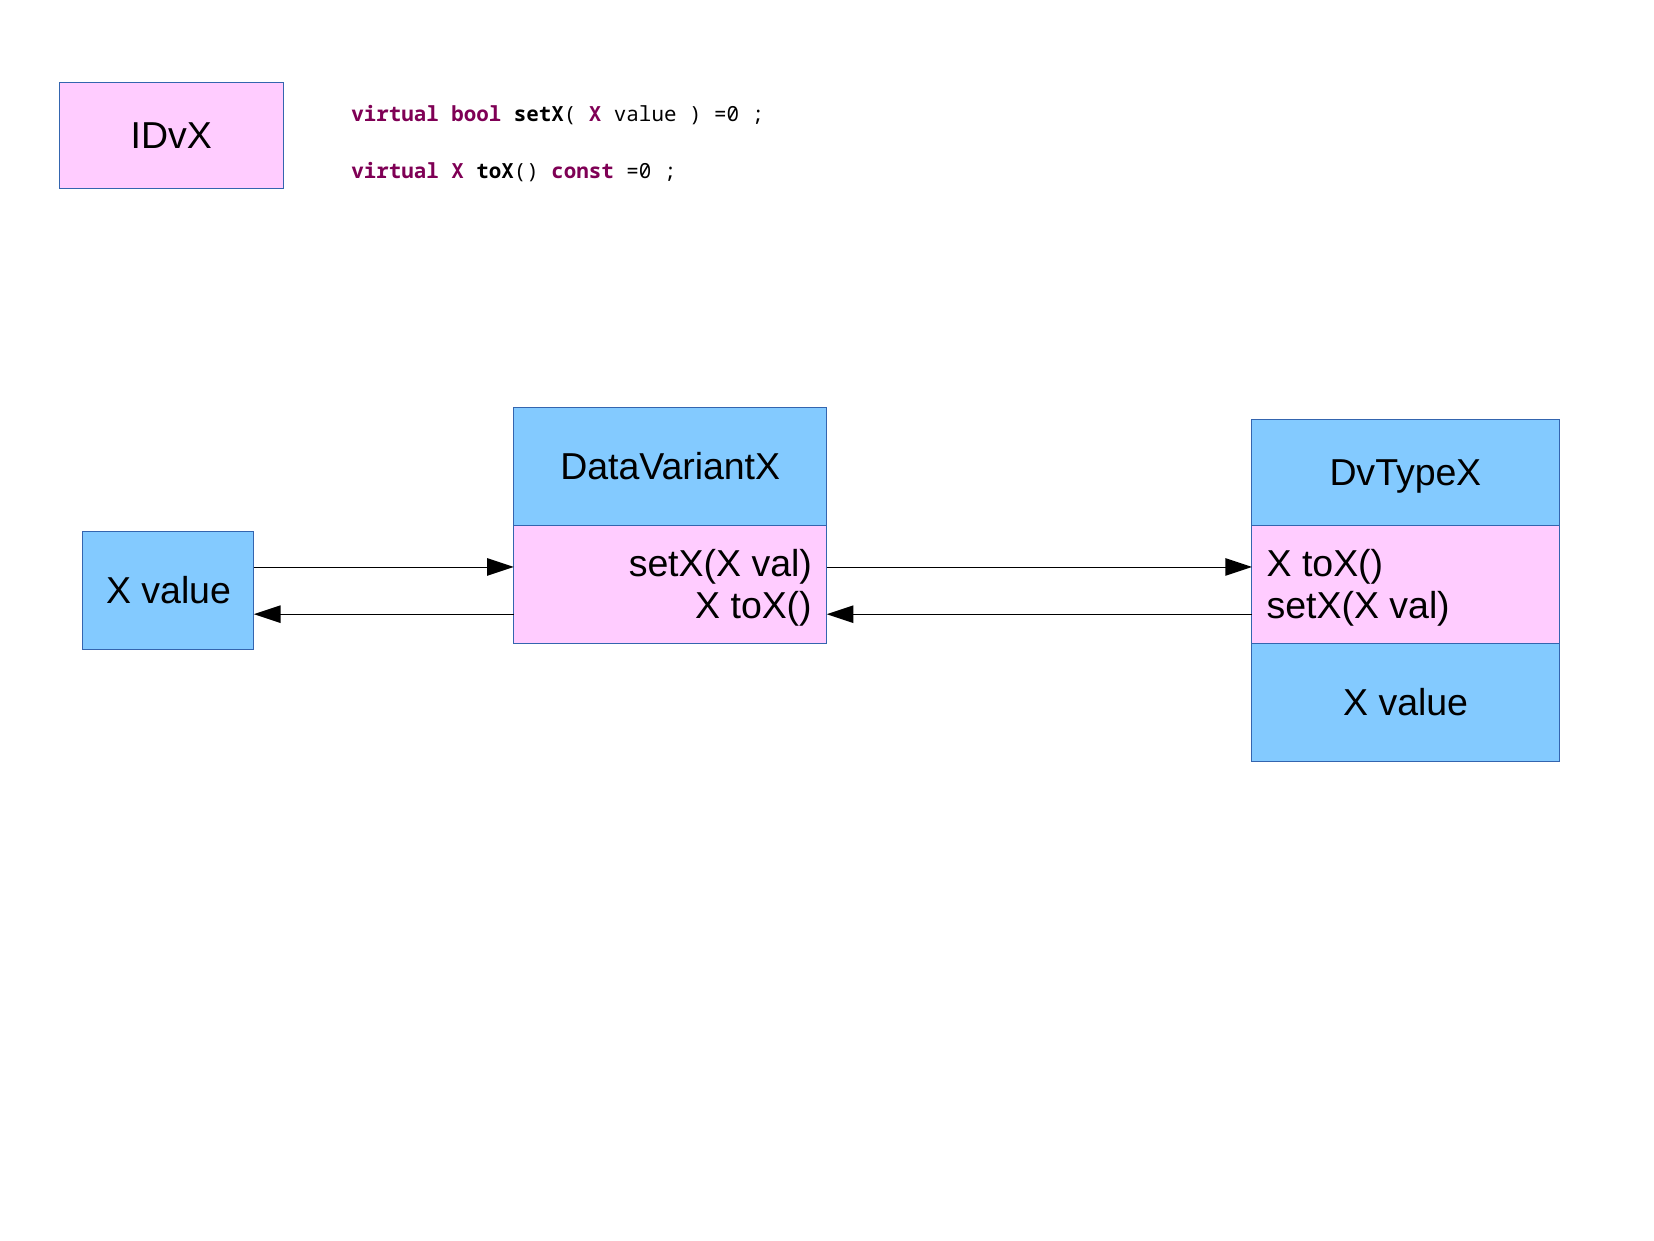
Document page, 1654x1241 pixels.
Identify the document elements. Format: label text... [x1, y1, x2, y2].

text_box DvTypeX [1251, 419, 1560, 525]
text_box X value [82, 531, 254, 650]
text_box IDvX [59, 82, 284, 189]
text_box virtual bool setX( X value ) =0 ; virtual X toX() const =0 ; [286, 92, 827, 213]
text_box X toX() setX(X val) [1251, 525, 1560, 643]
text_box X value [1251, 643, 1560, 762]
text_box DataVariantX [513, 407, 827, 525]
text_box setX(X val) X toX() [513, 525, 827, 644]
